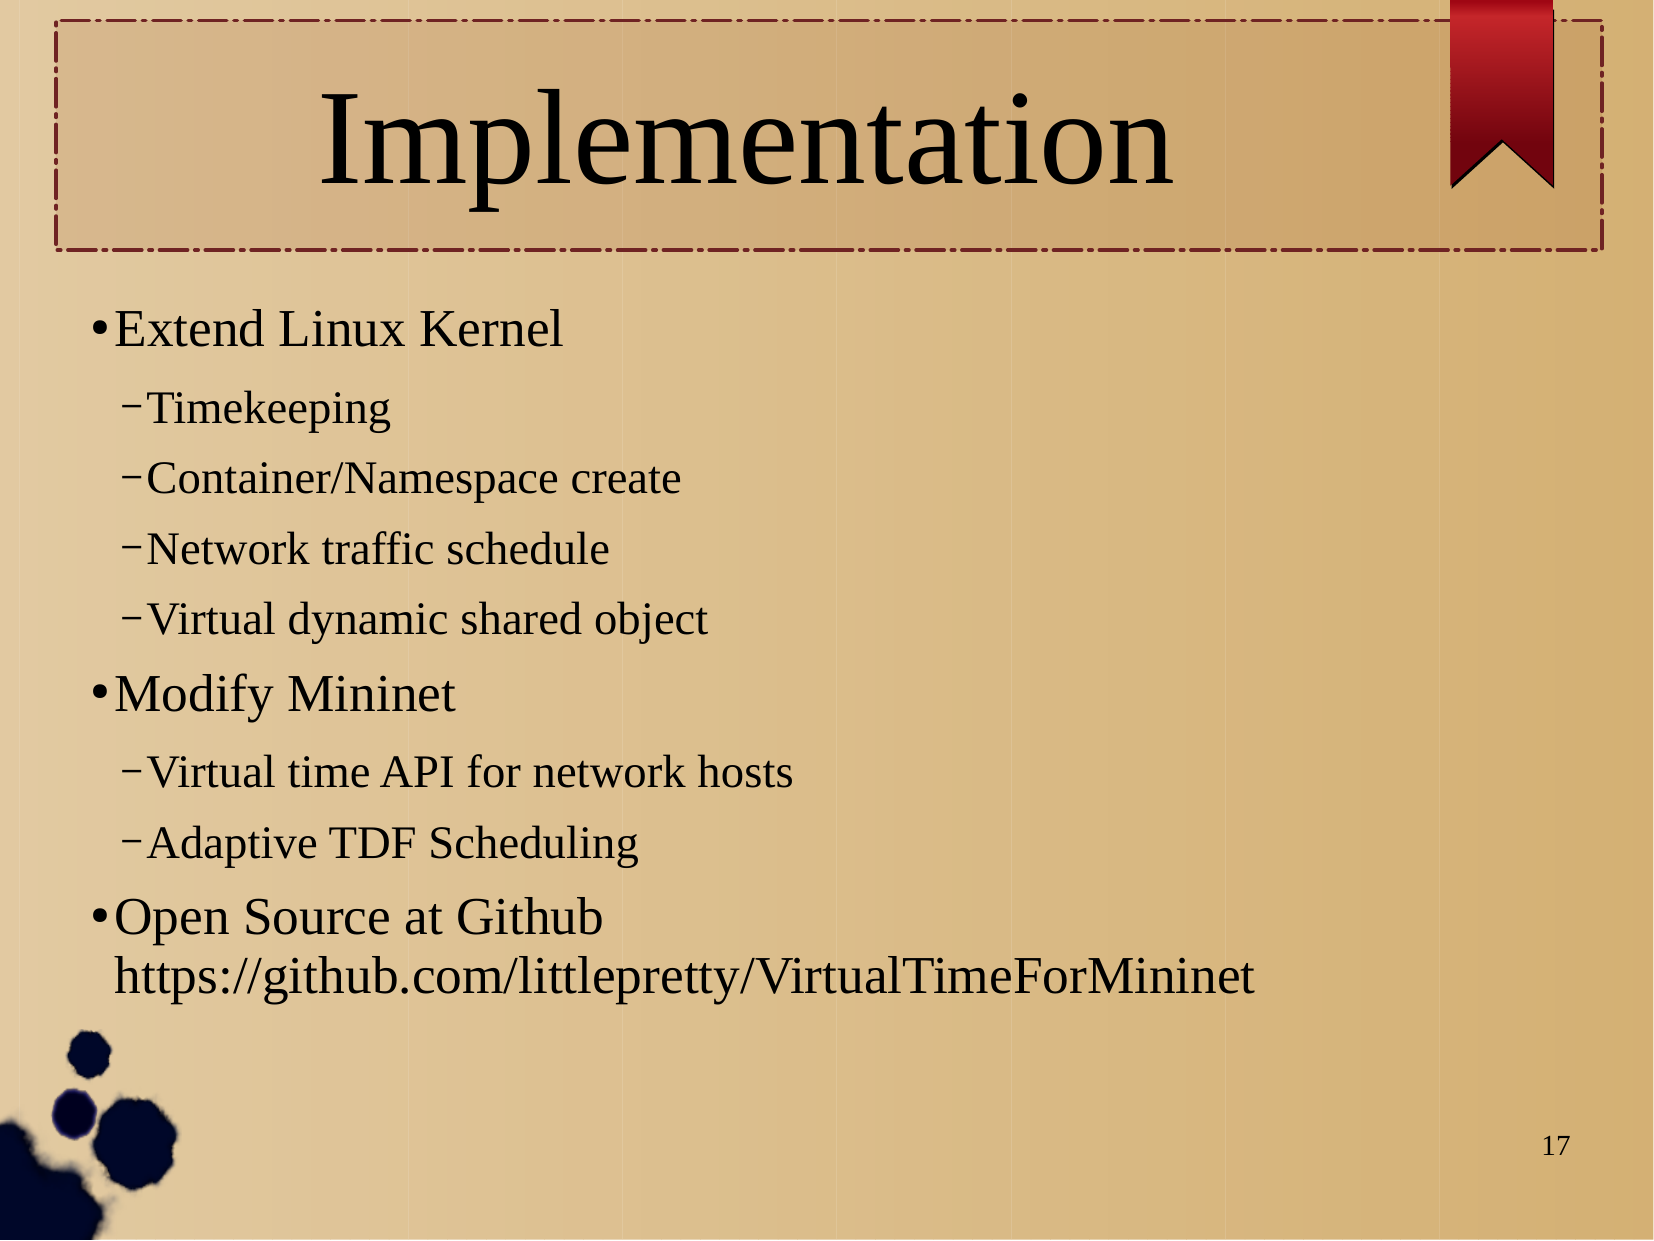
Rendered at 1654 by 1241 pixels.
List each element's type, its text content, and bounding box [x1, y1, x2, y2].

list Extend Linux Kernel Timekeeping Container/Namespace create Network traffic schedule Virtual dynamic shared object Modify Mininet Virtual time API for network hosts Adaptive TDF Scheduling Open Source at Github https://github.com/littlepretty/VirtualTimeForMininet [82, 299, 1571, 1019]
title Implementation [82, 47, 1412, 229]
